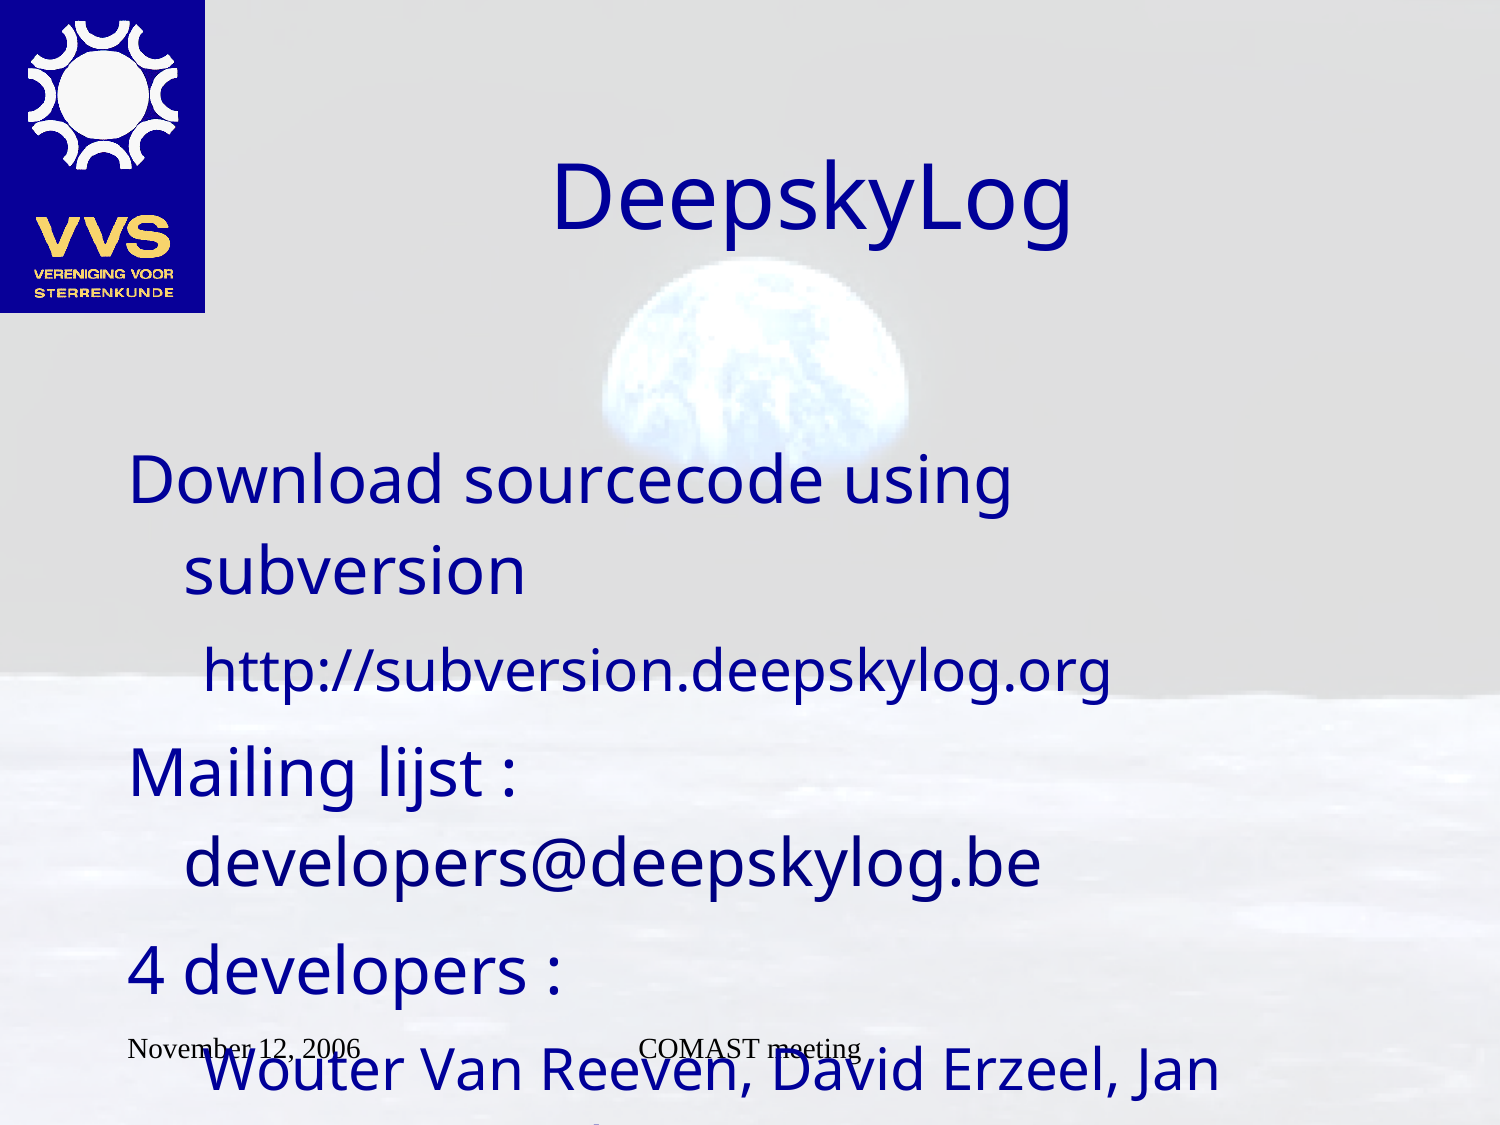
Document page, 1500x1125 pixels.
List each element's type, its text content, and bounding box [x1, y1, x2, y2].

picture [0, 0, 205, 313]
title DeepskyLog [237, 99, 1388, 288]
list Download sourcecode using subversion http://subversion.deepskylog.org Mailing lijst : developers@deepskylog.be 4 developers : Wouter Van Reeven, David Erzeel, Jan Vanautgaerden, Wim De Meester [112, 425, 1388, 1036]
